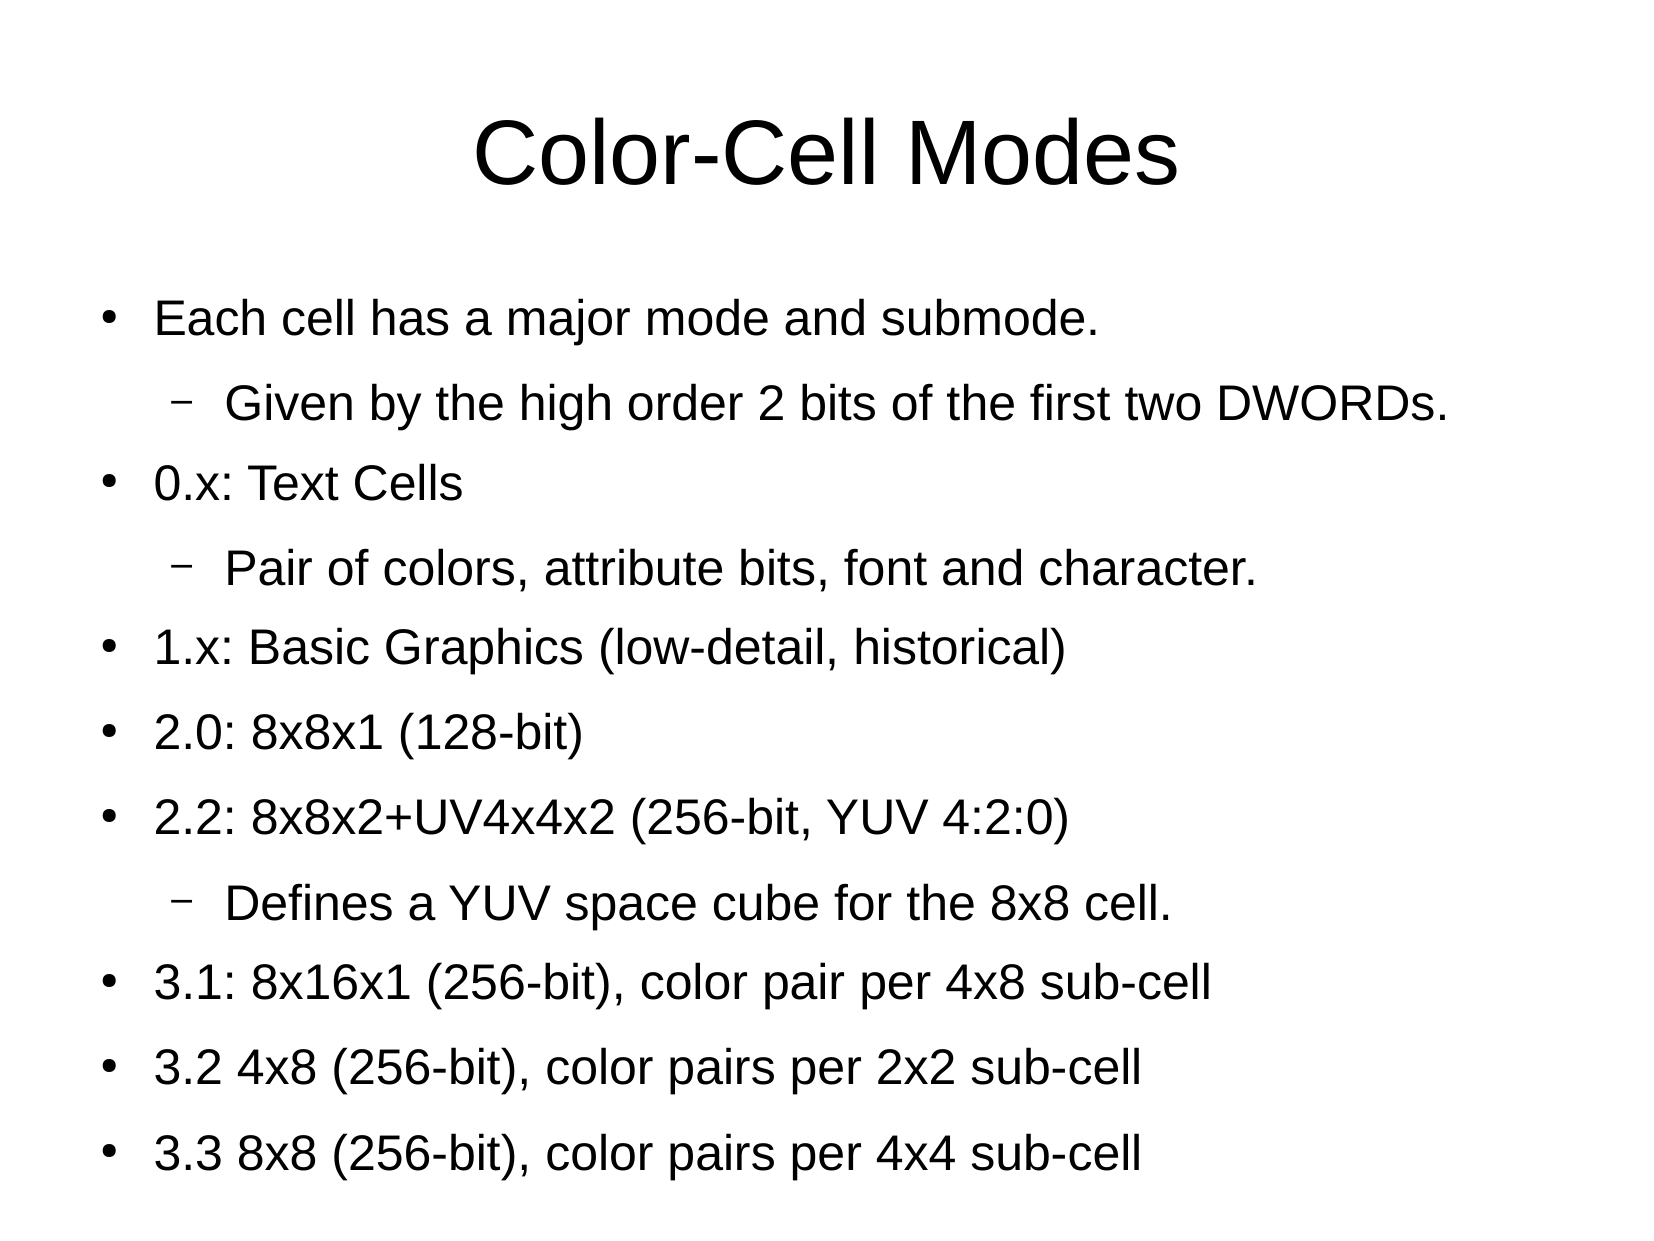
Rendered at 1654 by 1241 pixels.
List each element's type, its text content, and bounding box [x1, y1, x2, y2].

list Each cell has a major mode and submode. Given by the high order 2 bits of the first two DWORDs. 0.x: Text Cells Pair of colors, attribute bits, font and character. 1.x: Basic Graphics (low-detail, historical) 2.0: 8x8x1 (128-bit) 2.2: 8x8x2+UV4x4x2 (256-bit, YUV 4:2:0) Defines a YUV space cube for the 8x8 cell. 3.1: 8x16x1 (256-bit), color pair per 4x8 sub-cell 3.2 4x8 (256-bit), color pairs per 2x2 sub-cell 3.3 8x8 (256-bit), color pairs per 4x4 sub-cell [82, 290, 1571, 1181]
title Color-Cell Modes [82, 49, 1571, 257]
